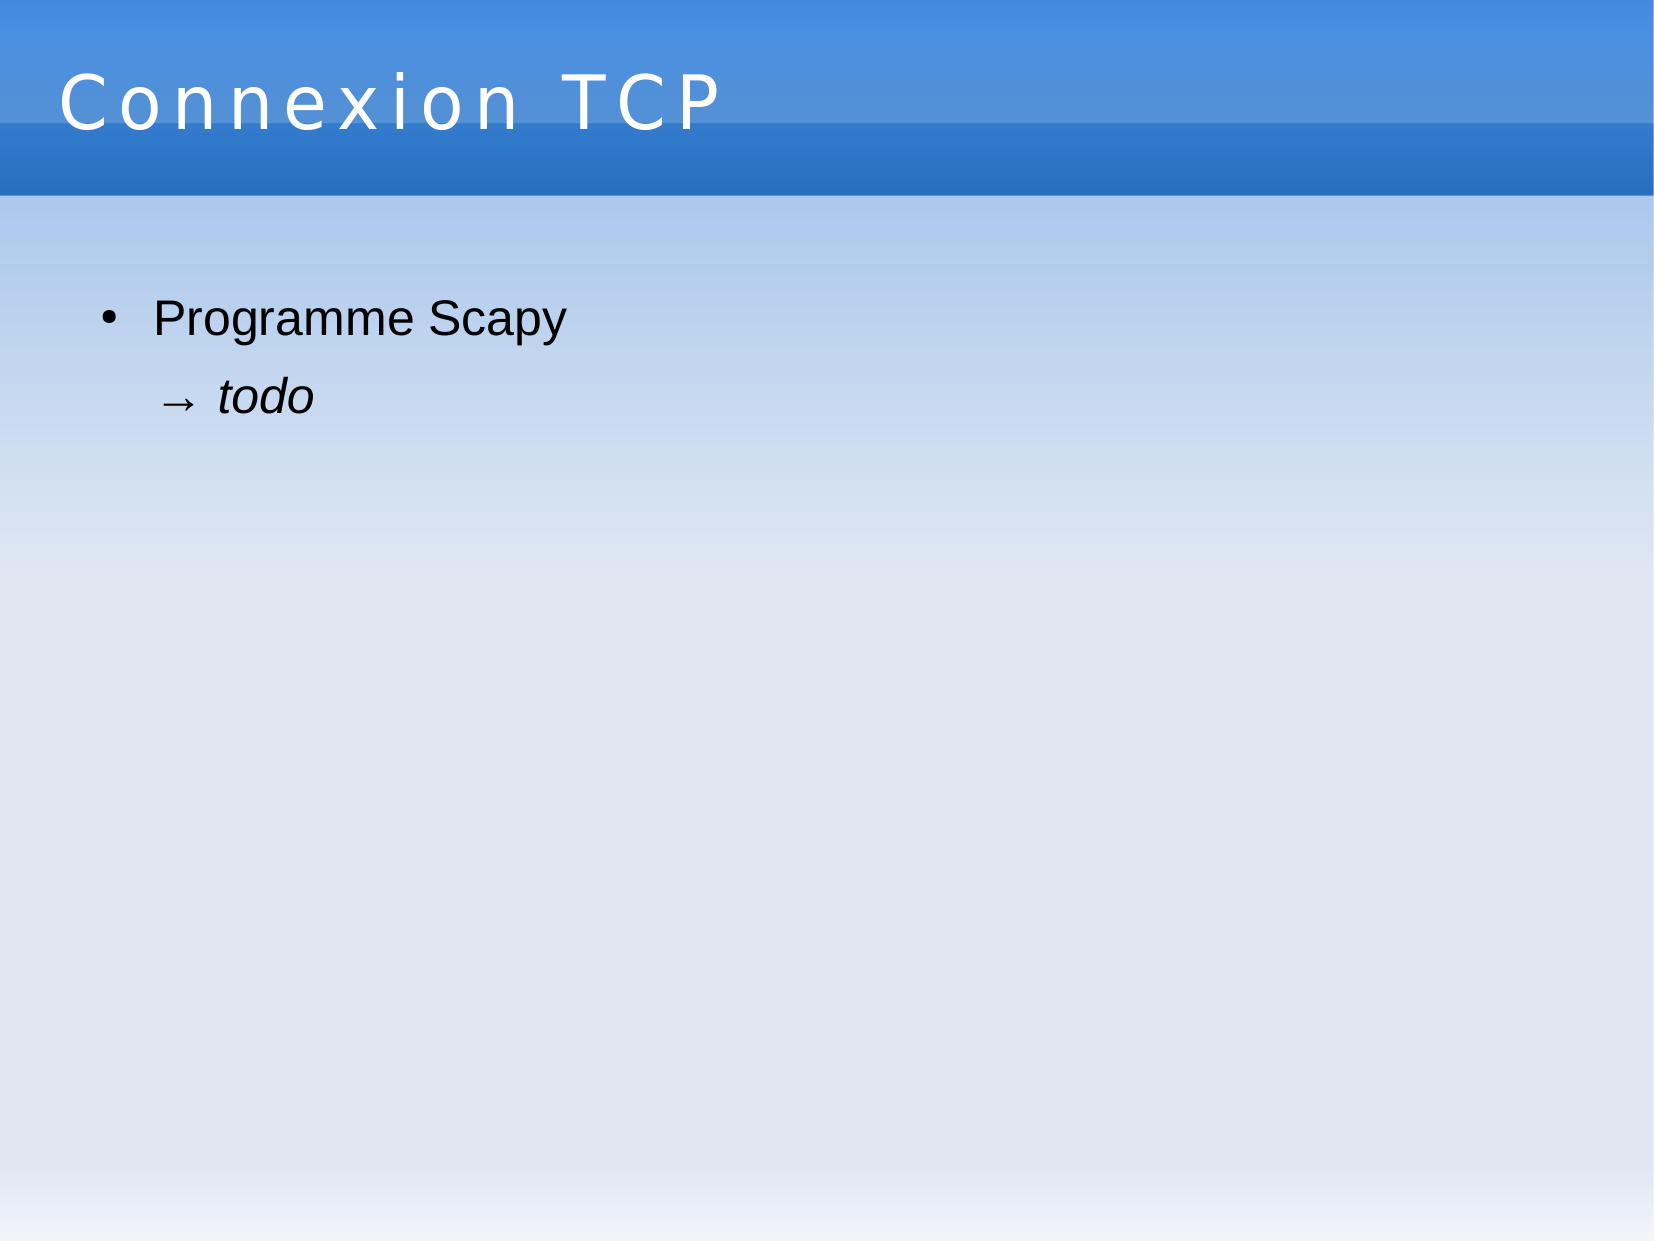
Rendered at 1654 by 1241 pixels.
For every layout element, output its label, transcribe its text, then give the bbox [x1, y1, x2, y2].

list Programme Scapy → todo [82, 290, 1571, 1109]
title Connexion TCP [59, 29, 1270, 178]
picture [0, 0, 1654, 1241]
